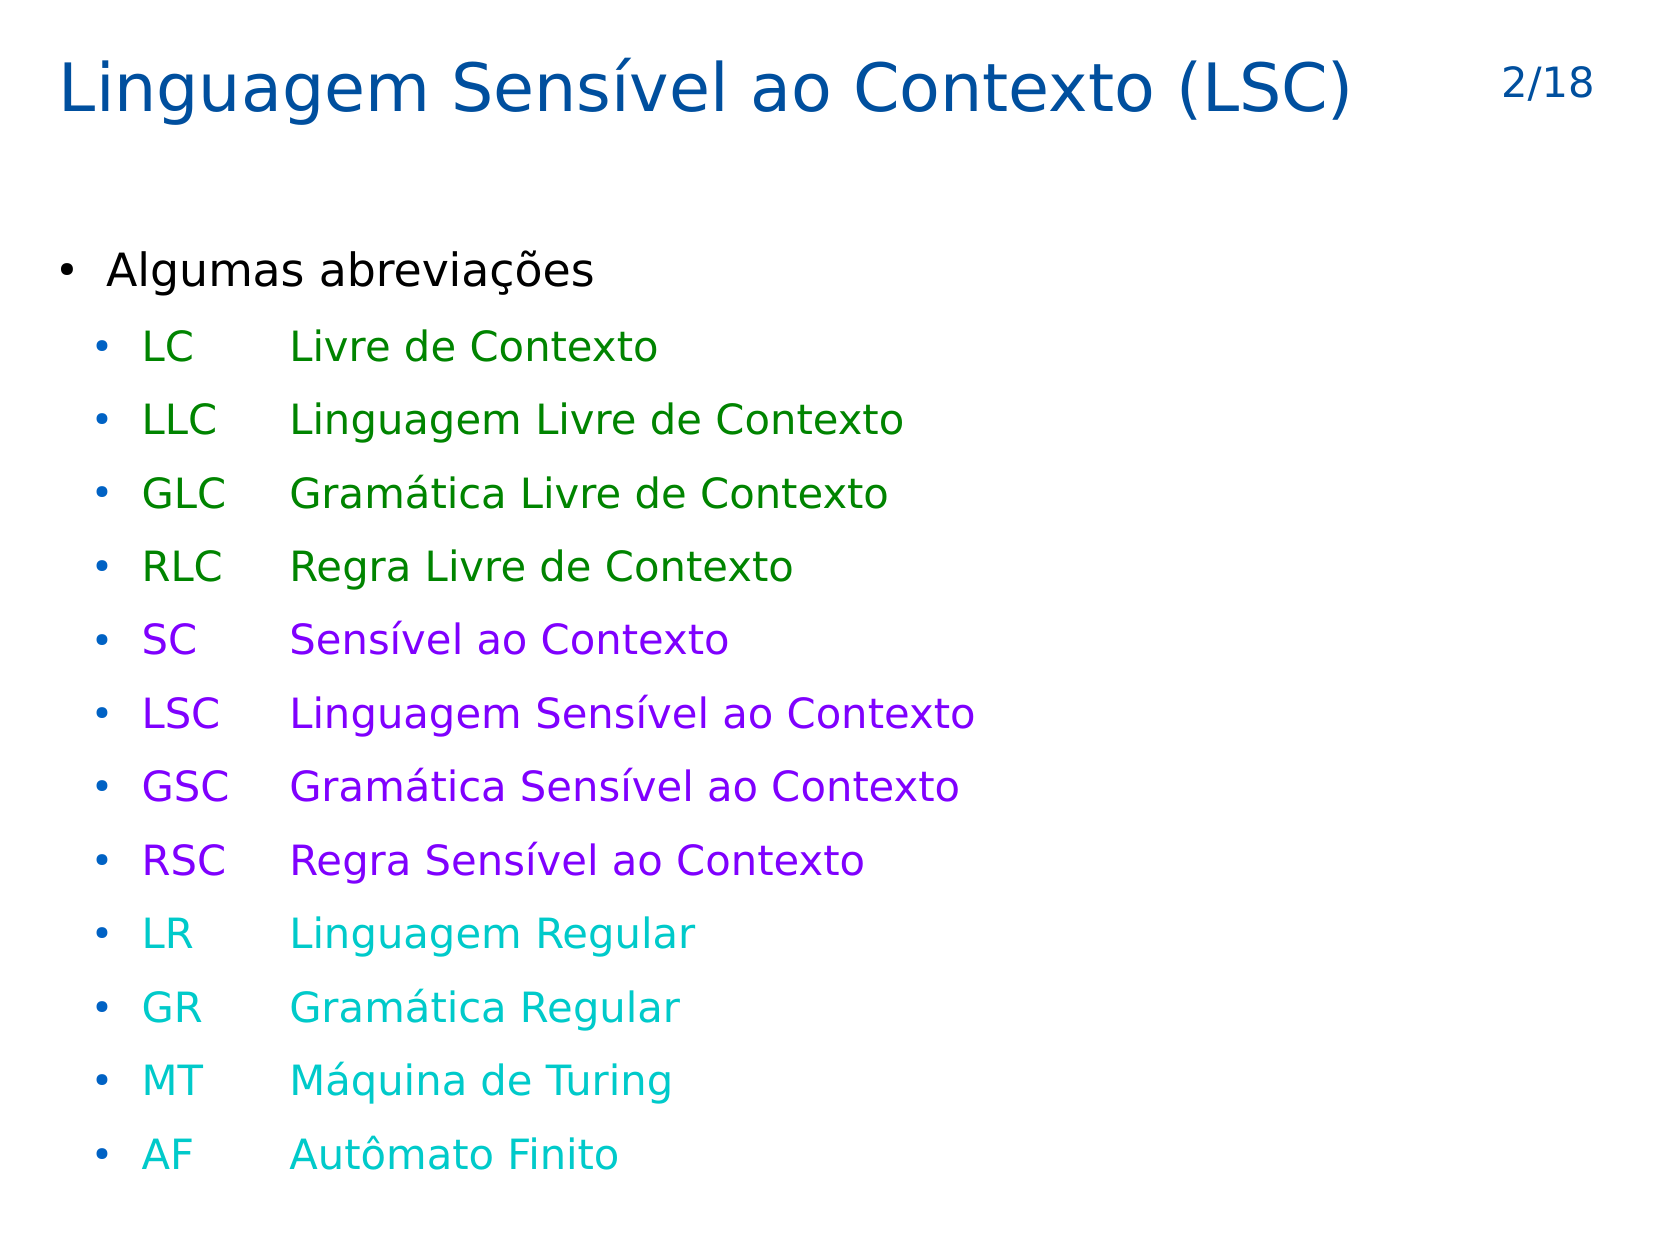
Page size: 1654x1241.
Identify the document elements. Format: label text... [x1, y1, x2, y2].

list Algumas abreviações LC Livre de Contexto LLC Linguagem Livre de Contexto GLC Gramática Livre de Contexto RLC Regra Livre de Contexto SC Sensível ao Contexto LSC Linguagem Sensível ao Contexto GSC Gramática Sensível ao Contexto RSC Regra Sensível ao Contexto LR Linguagem Regular GR Gramática Regular MT Máquina de Turing AF Autômato Finito [59, 236, 1604, 1211]
title Linguagem Sensível ao Contexto (LSC) [59, 29, 1625, 148]
